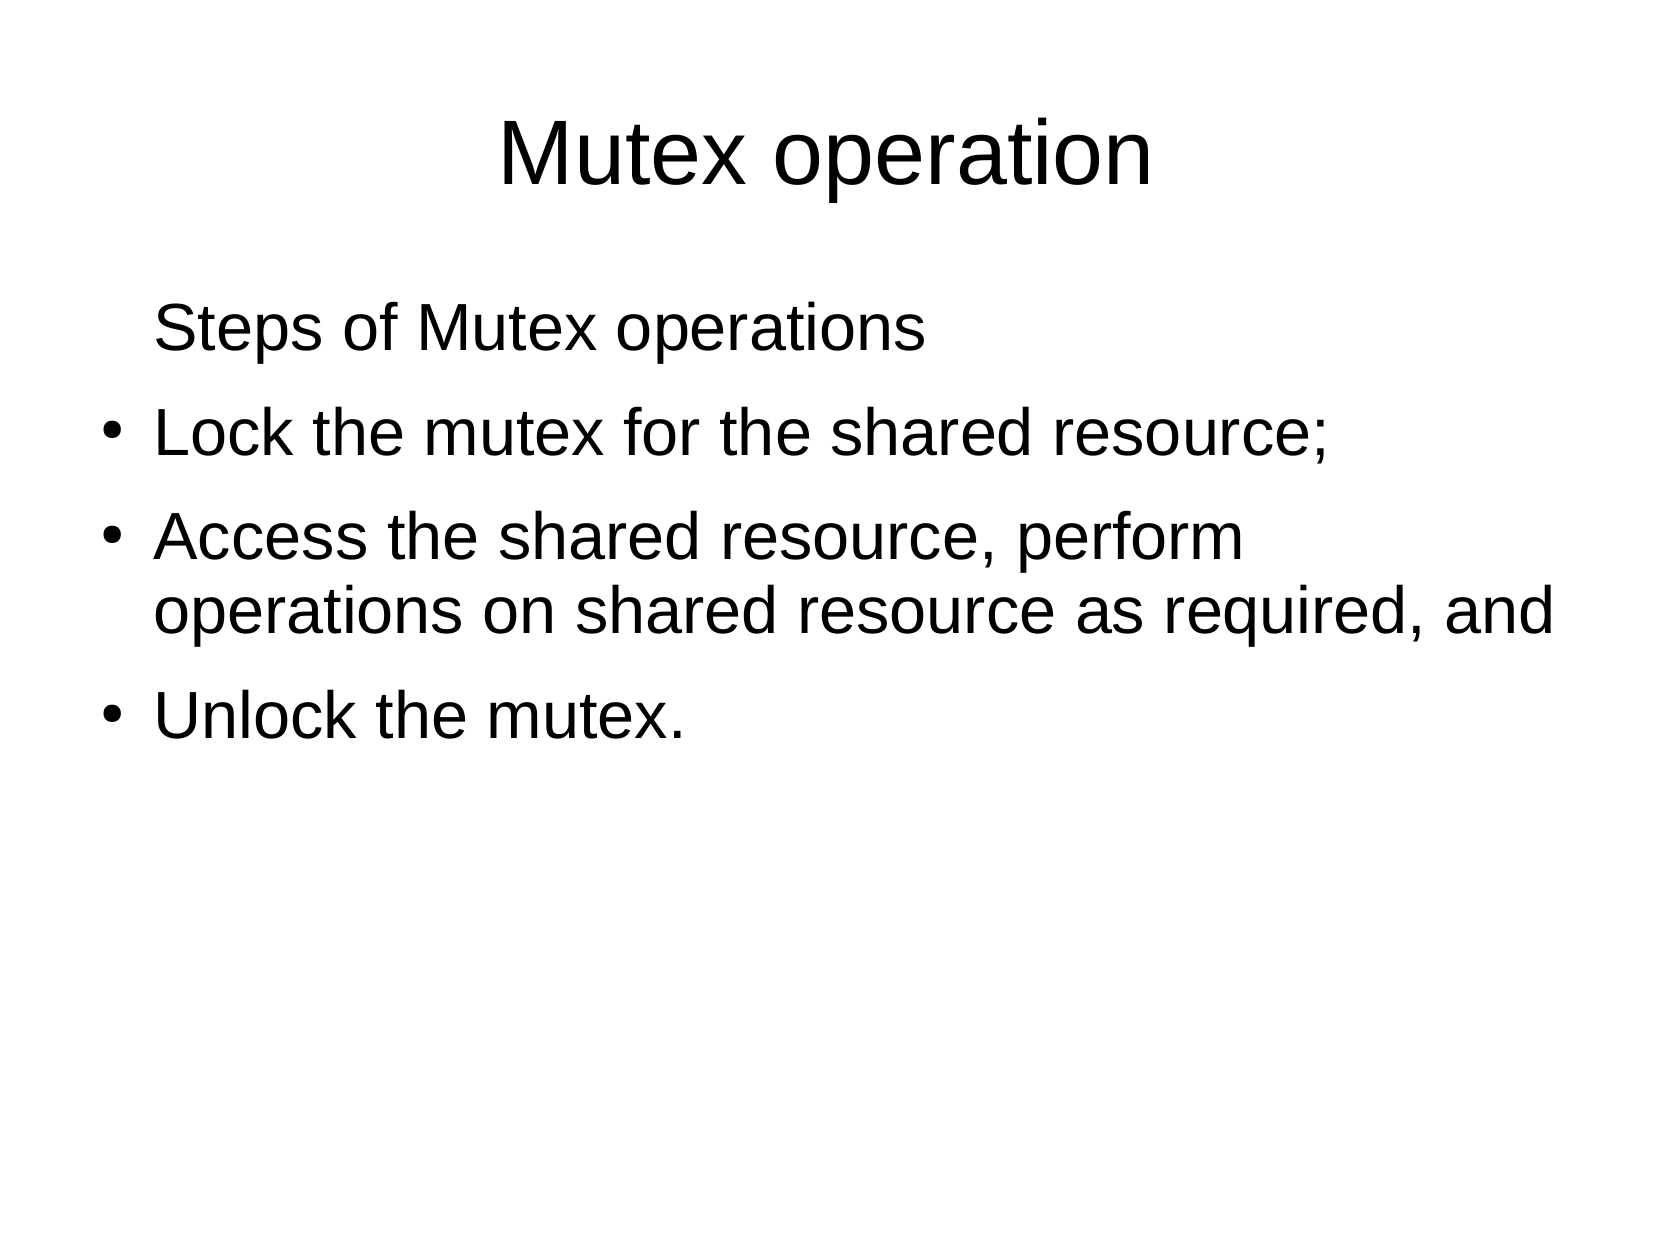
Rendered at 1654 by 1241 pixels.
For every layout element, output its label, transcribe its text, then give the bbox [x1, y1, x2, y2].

title Mutex operation [82, 49, 1571, 257]
list Steps of Mutex operations Lock the mutex for the shared resource; Access the shared resource, perform operations on shared resource as required, and Unlock the mutex. [82, 290, 1571, 1010]
